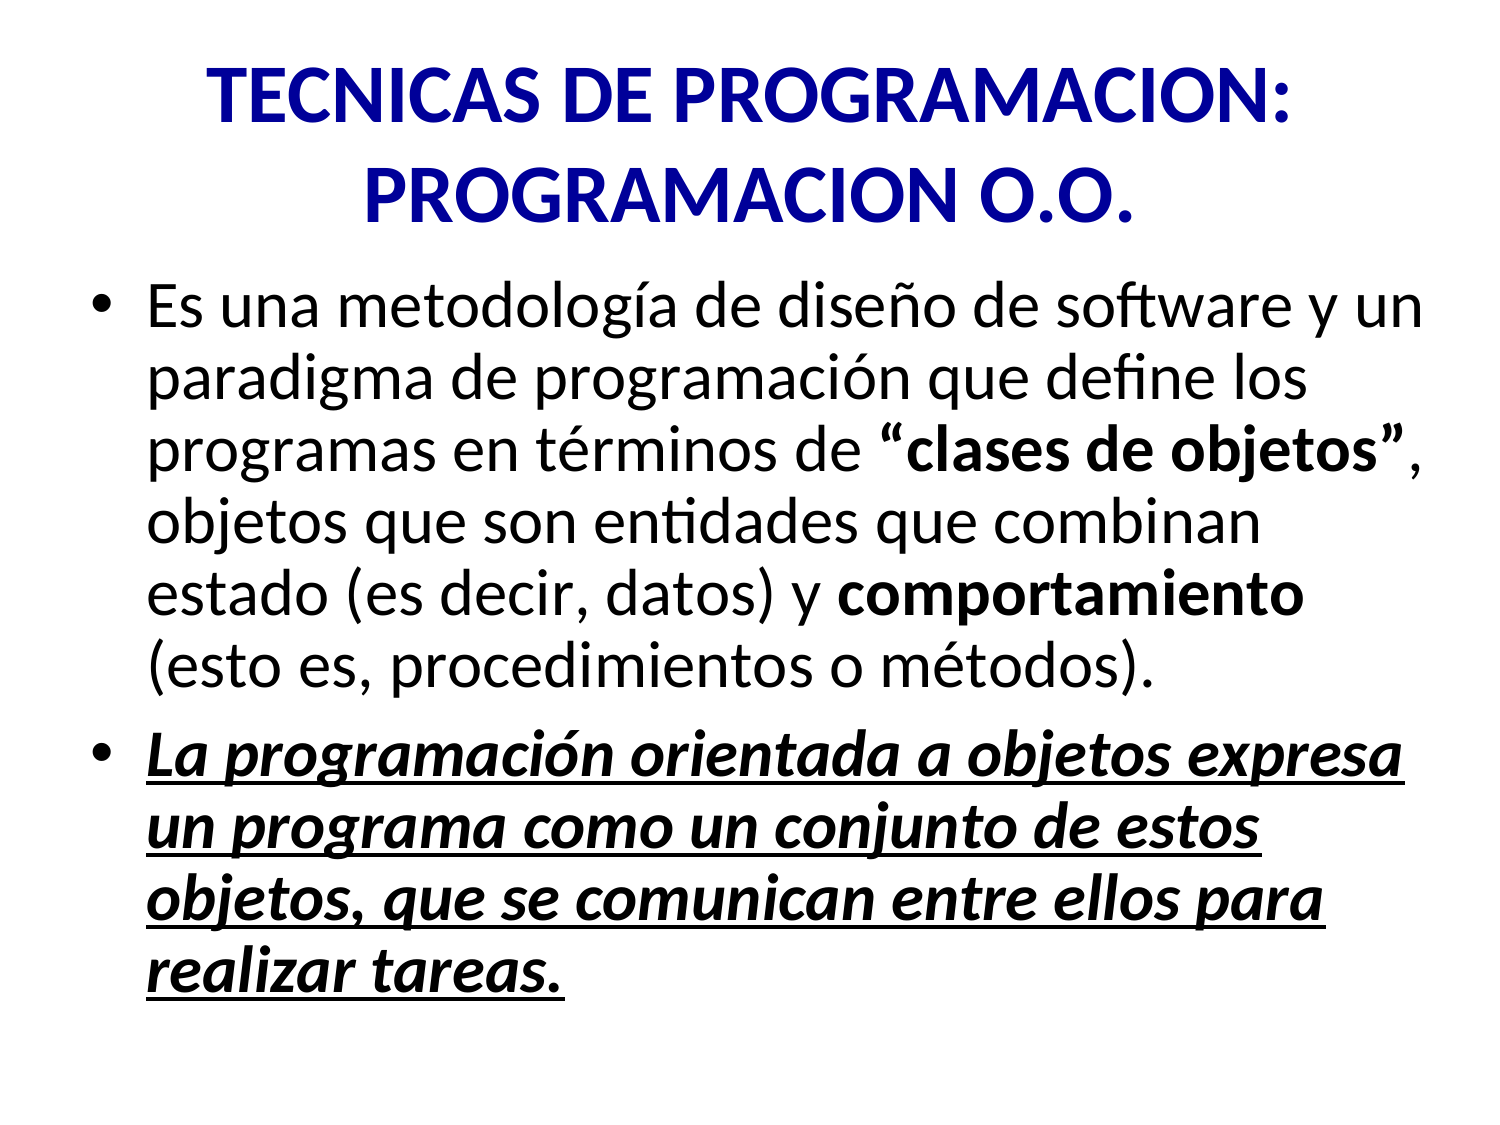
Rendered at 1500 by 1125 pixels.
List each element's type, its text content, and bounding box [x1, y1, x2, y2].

list Es una metodología de diseño de software y un paradigma de programación que define los programas en términos de “clases de objetos”, objetos que son entidades que combinan estado (es decir, datos) y comportamiento (esto es, procedimientos o métodos). La programación orientada a objetos expresa un programa como un conjunto de estos objetos, que se comunican entre ellos para realizar tareas. [75, 262, 1442, 1079]
title TECNICAS DE PROGRAMACION: PROGRAMACION O.O. [75, 45, 1426, 233]
